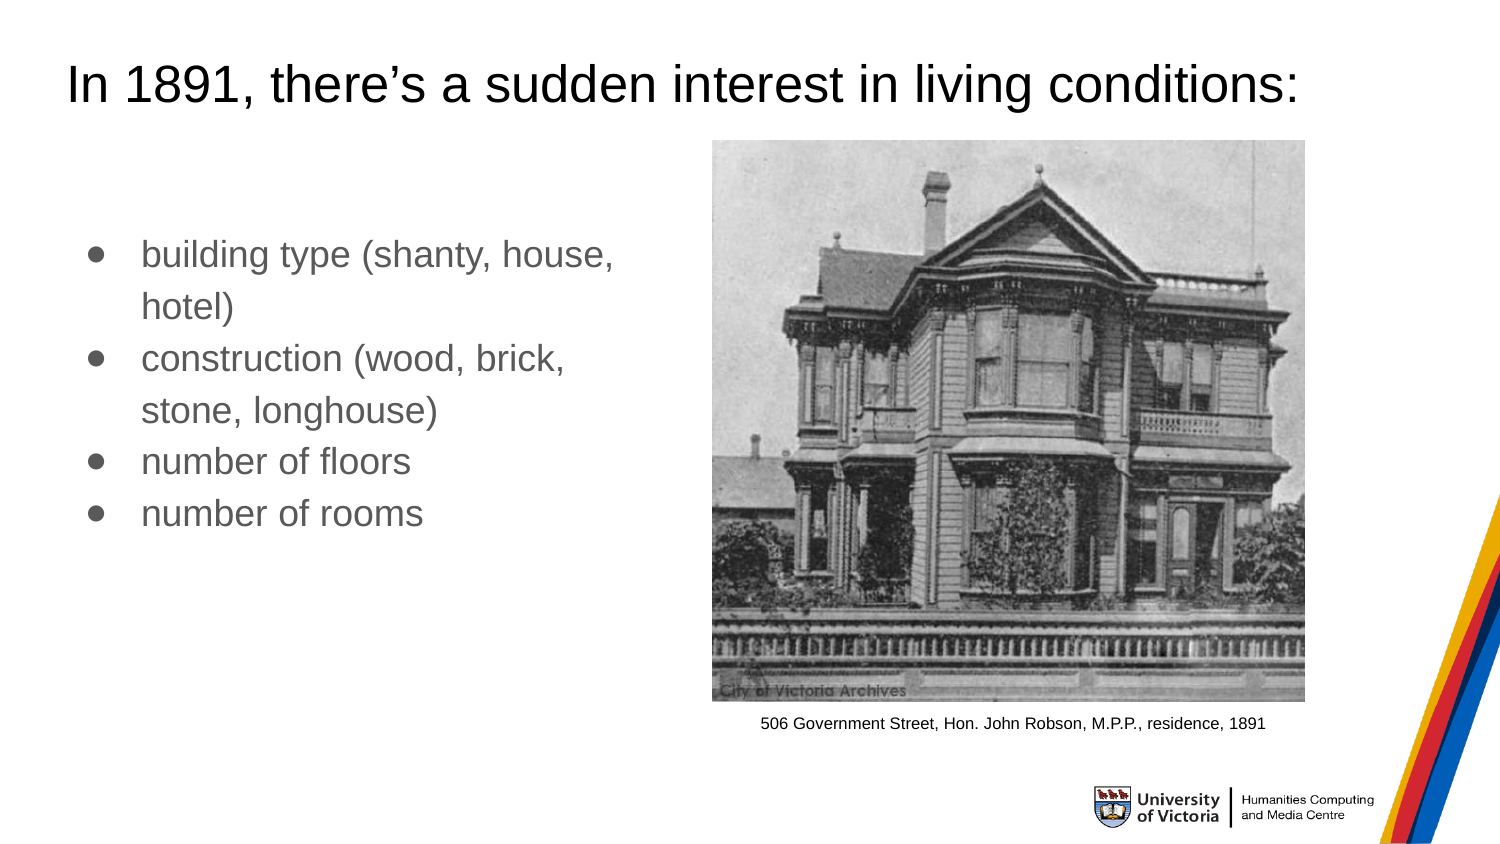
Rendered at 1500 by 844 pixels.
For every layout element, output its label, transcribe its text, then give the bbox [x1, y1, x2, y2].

title In 1891, there’s a sudden interest in living conditions: [51, 35, 1449, 130]
picture [712, 140, 1500, 844]
text_box 506 Government Street, Hon. John Robson, M.P.P., residence, 1891 [722, 697, 1305, 748]
list building type (shanty, house, hotel) construction (wood, brick, stone, longhouse) number of floors number of rooms [51, 208, 682, 650]
